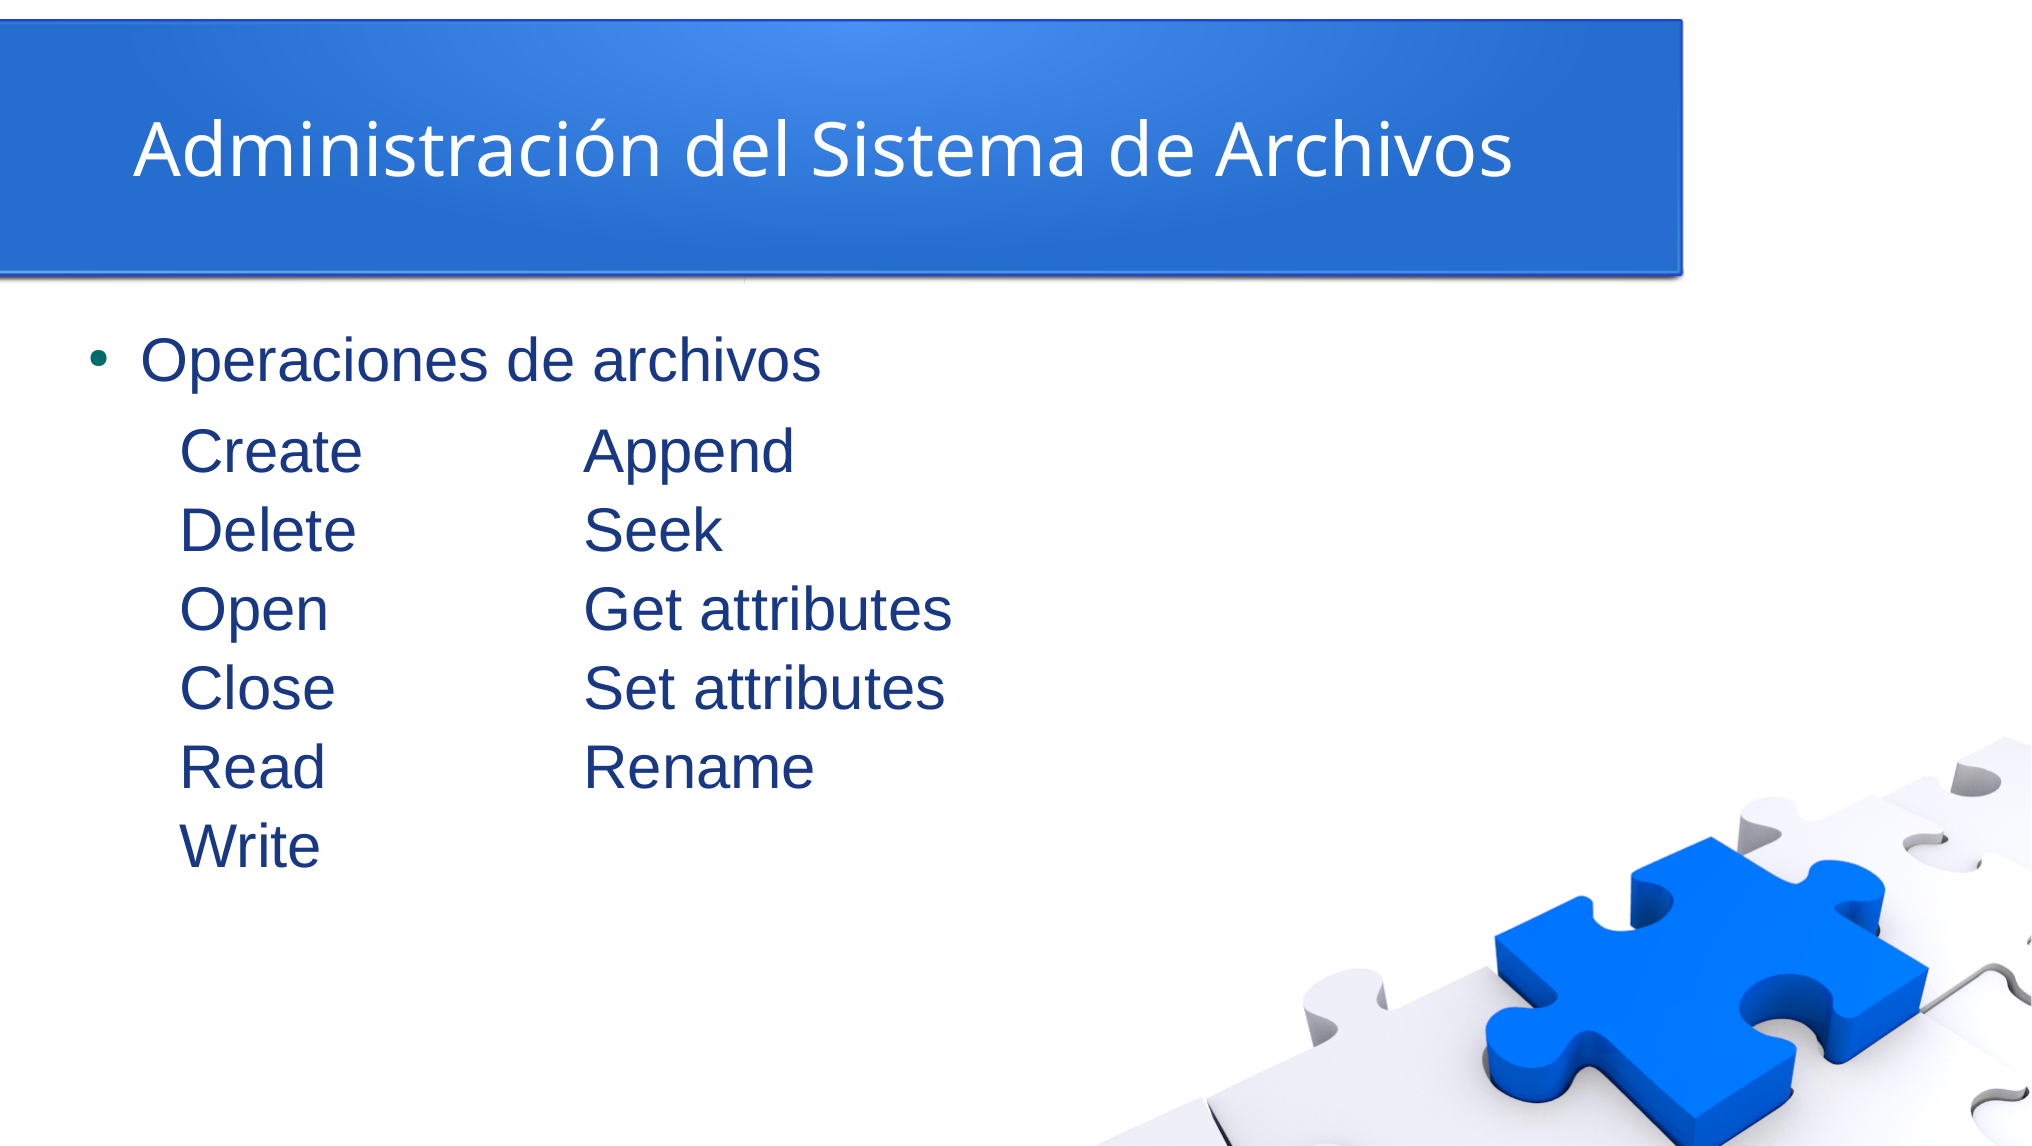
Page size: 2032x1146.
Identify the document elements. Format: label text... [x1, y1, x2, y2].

text_box Create Delete Open Close Read Write [164, 410, 390, 1146]
text_box Append Seek Get attributes Set attributes Rename [568, 410, 1004, 915]
picture [0, 19, 1689, 284]
title Administración del Sistema de Archivos [42, 51, 1607, 243]
picture [1071, 605, 2032, 1146]
text_box Operaciones de archivos [69, 325, 1075, 410]
